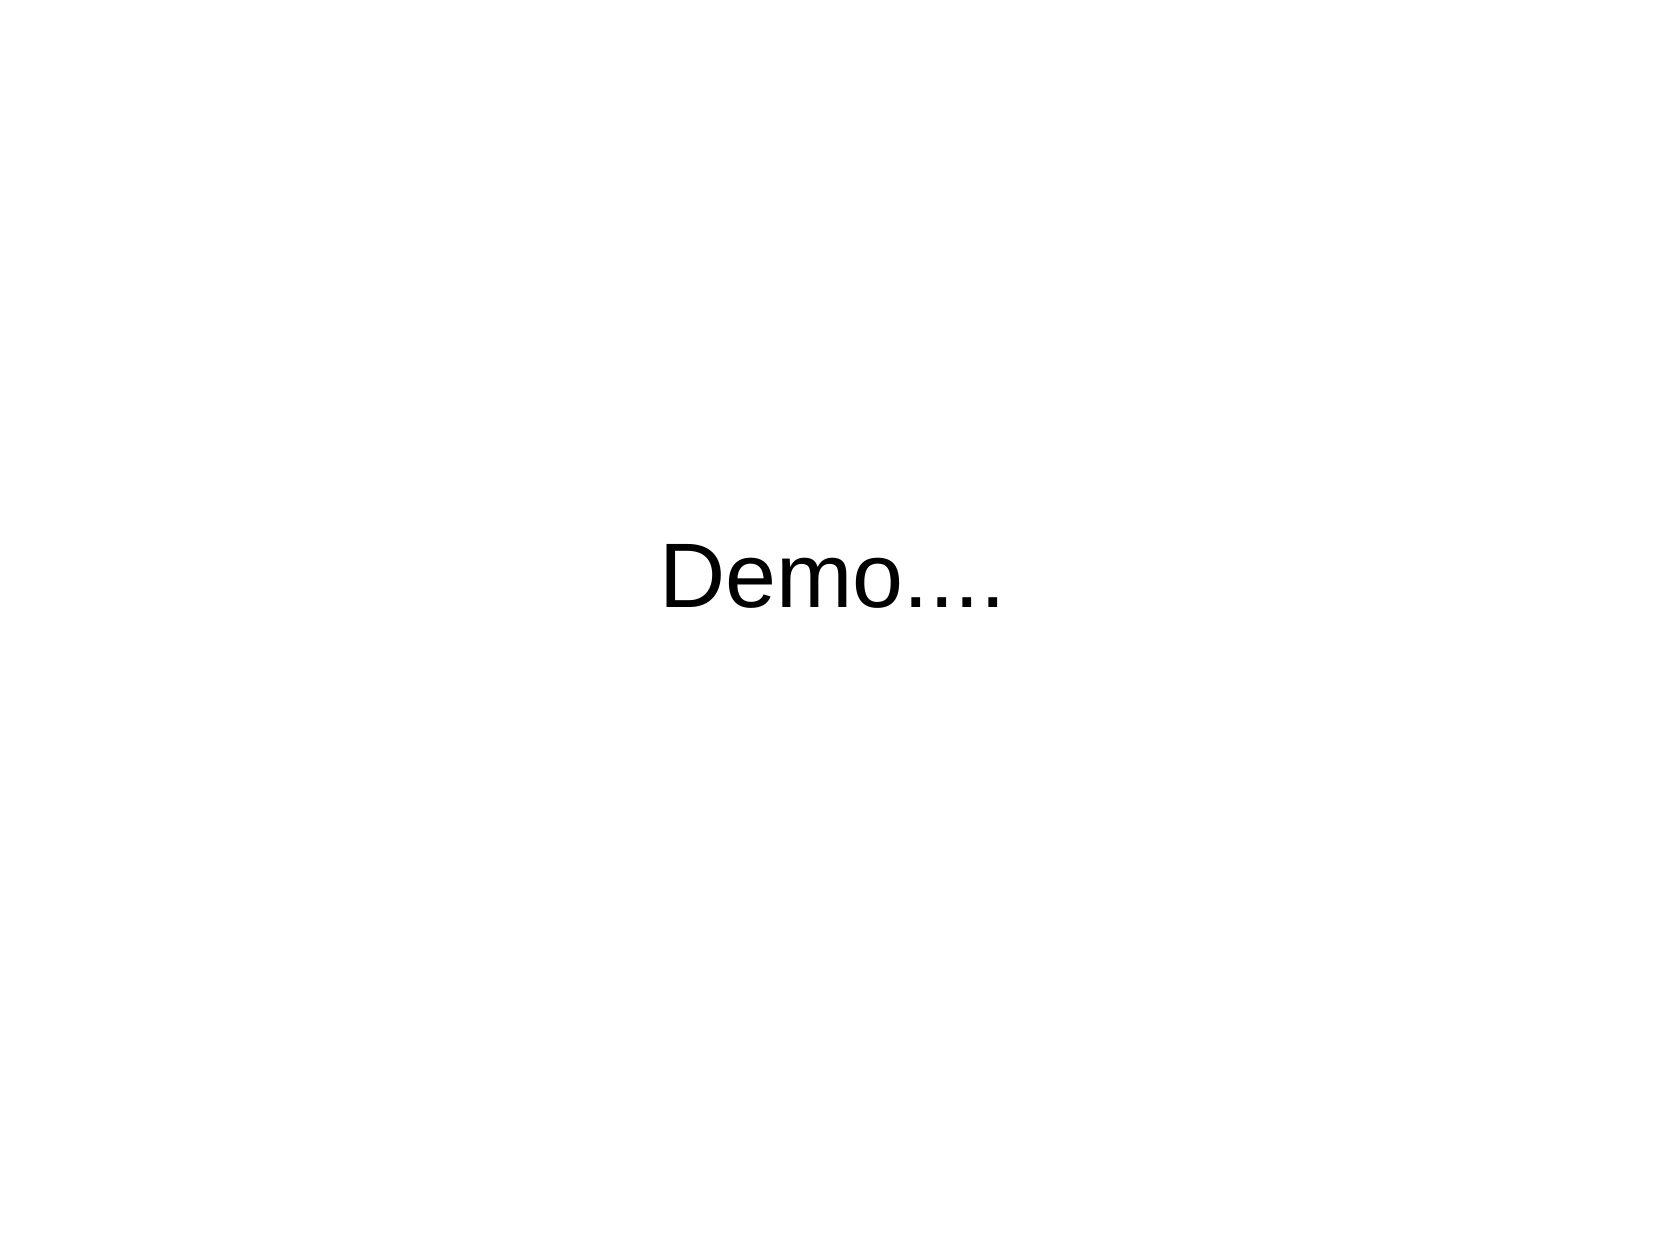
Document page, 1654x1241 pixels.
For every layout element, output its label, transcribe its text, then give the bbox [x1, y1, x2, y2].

title Demo.... [88, 472, 1577, 680]
